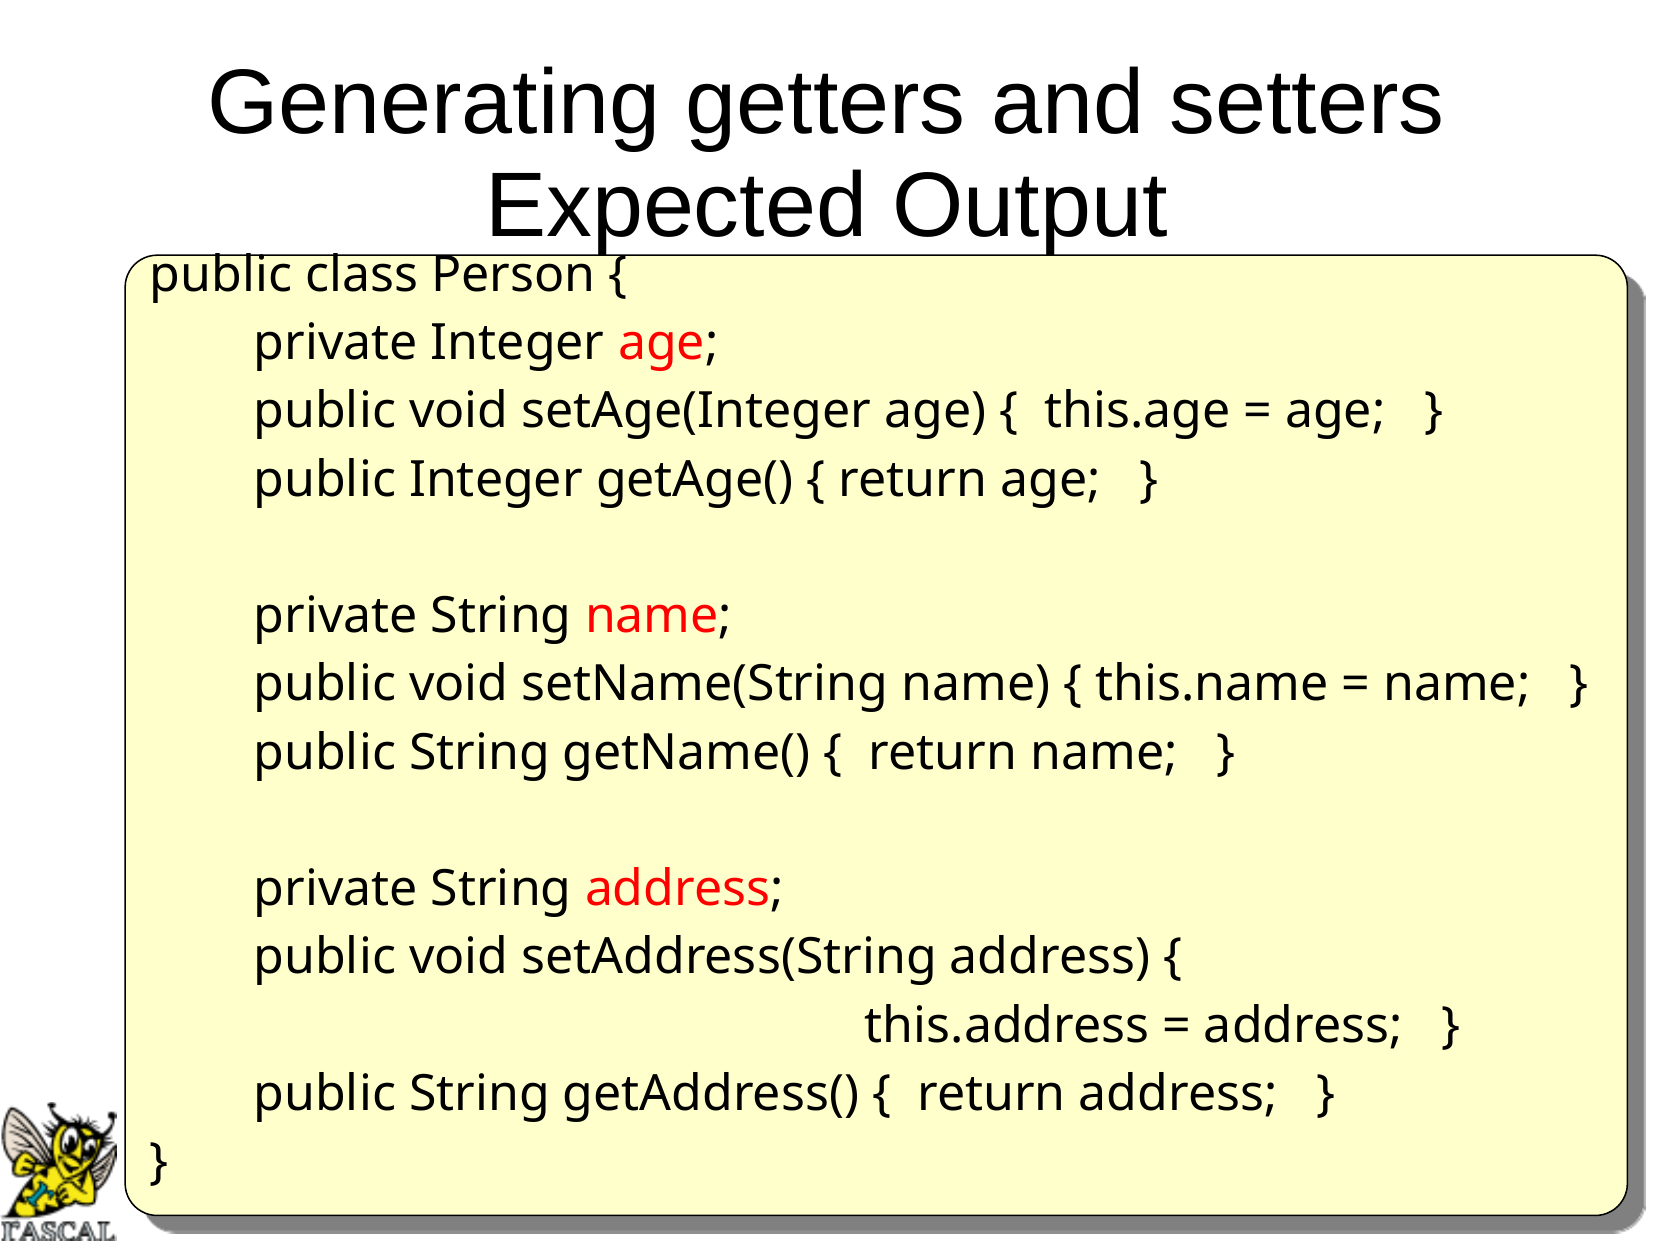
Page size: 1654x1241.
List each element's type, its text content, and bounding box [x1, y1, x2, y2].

title Generating getters and setters Expected Output [82, 49, 1571, 257]
text_box [125, 264, 135, 1207]
text_box public class Person { private Integer age; public void setAge(Integer age) { this.age = age; } public Integer getAge() { return age; } private String name; public void setName(String name) { this.name = name; } public String getName() { return name; } private String address; public void setAddress(String address) { this.address = address; } public String getAddress() { return address; } } [135, 230, 1640, 1241]
picture [0, 1102, 117, 1241]
